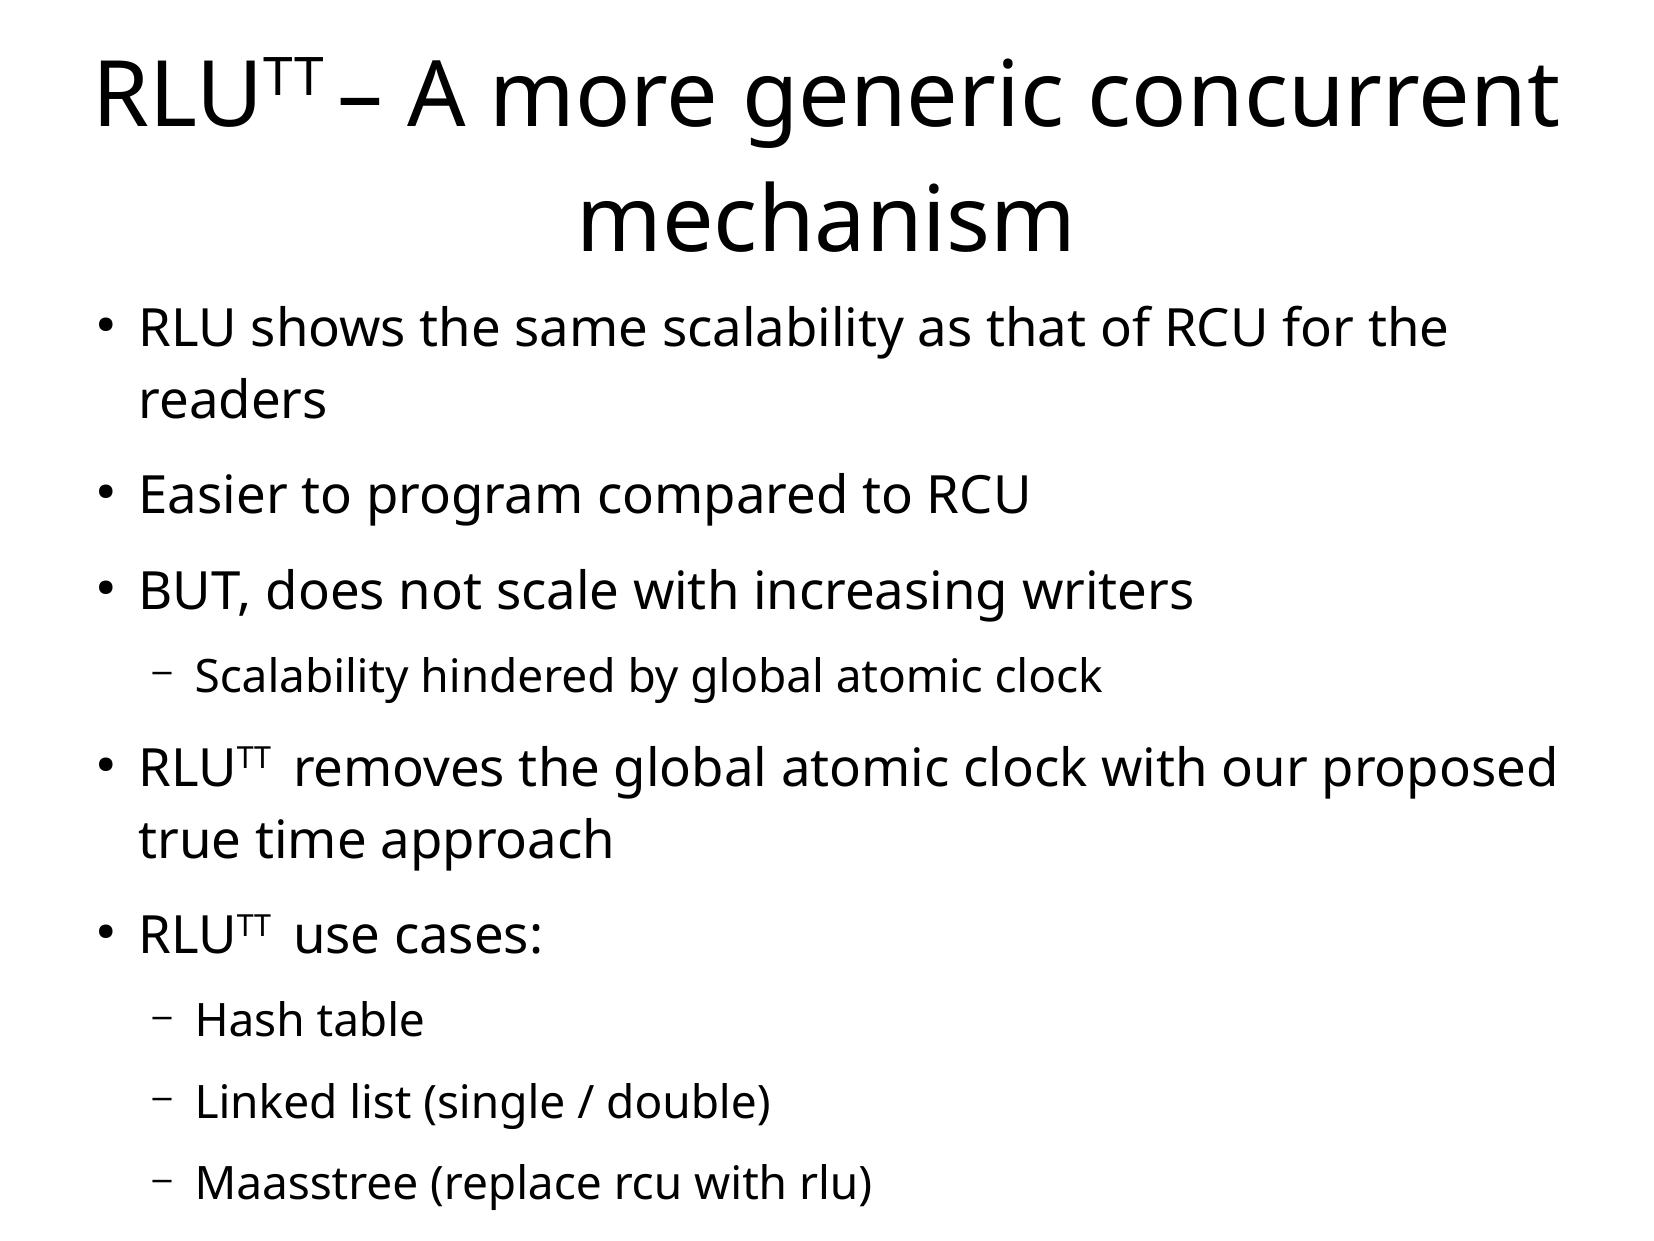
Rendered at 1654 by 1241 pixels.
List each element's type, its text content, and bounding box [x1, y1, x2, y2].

title RLUTT – A more generic concurrent mechanism [82, 27, 1571, 279]
list RLU shows the same scalability as that of RCU for the readers Easier to program compared to RCU BUT, does not scale with increasing writers Scalability hindered by global atomic clock RLUTT removes the global atomic clock with our proposed true time approach RLUTT use cases: Hash table Linked list (single / double) Maasstree (replace rcu with rlu) [82, 290, 1571, 1216]
